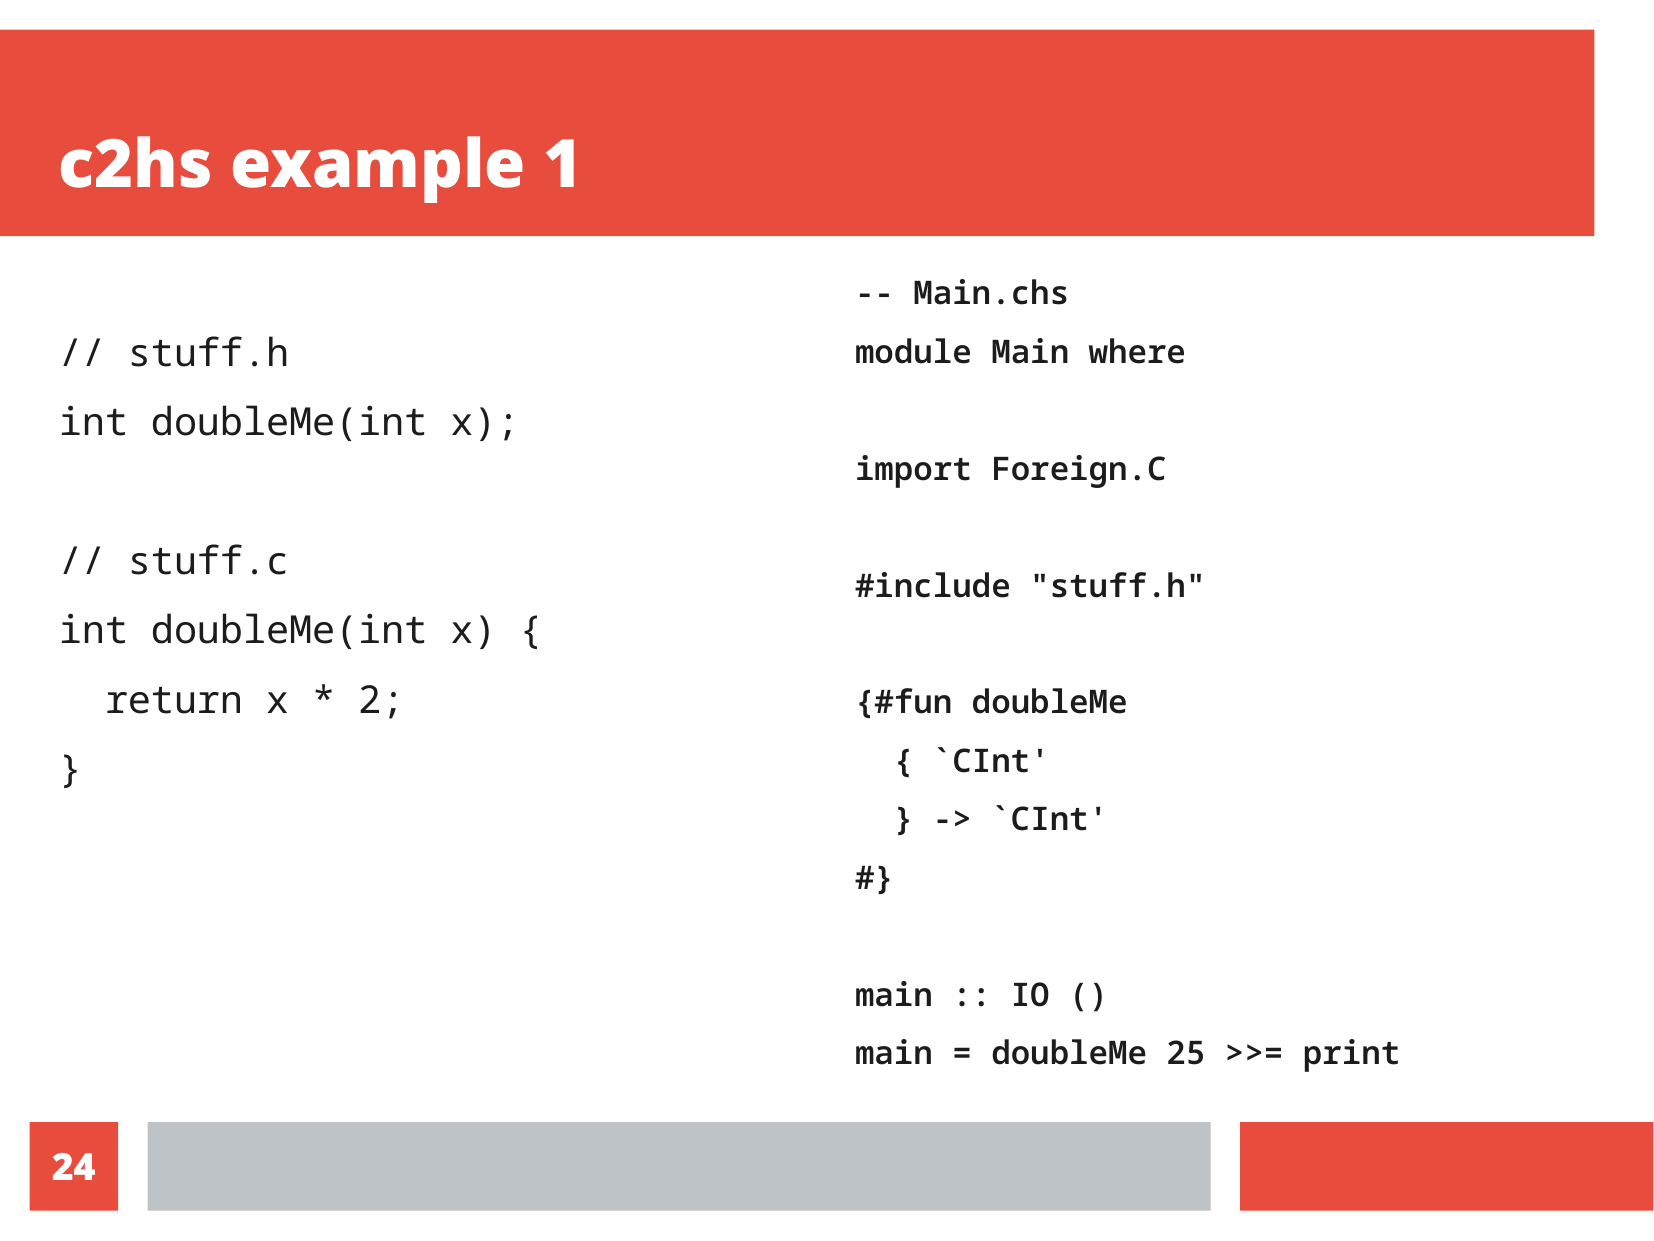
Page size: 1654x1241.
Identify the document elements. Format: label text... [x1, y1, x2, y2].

list // stuff.h int doubleMe(int x); // stuff.c int doubleMe(int x) { return x * 2; } [59, 324, 794, 796]
list -- Main.chs module Main where import Foreign.C #include "stuff.h" {#fun doubleMe { `CInt' } -> `CInt' #} main :: IO () main = doubleMe 25 >>= print [855, 270, 1606, 1081]
title c2hs example 1 [59, 59, 1595, 207]
